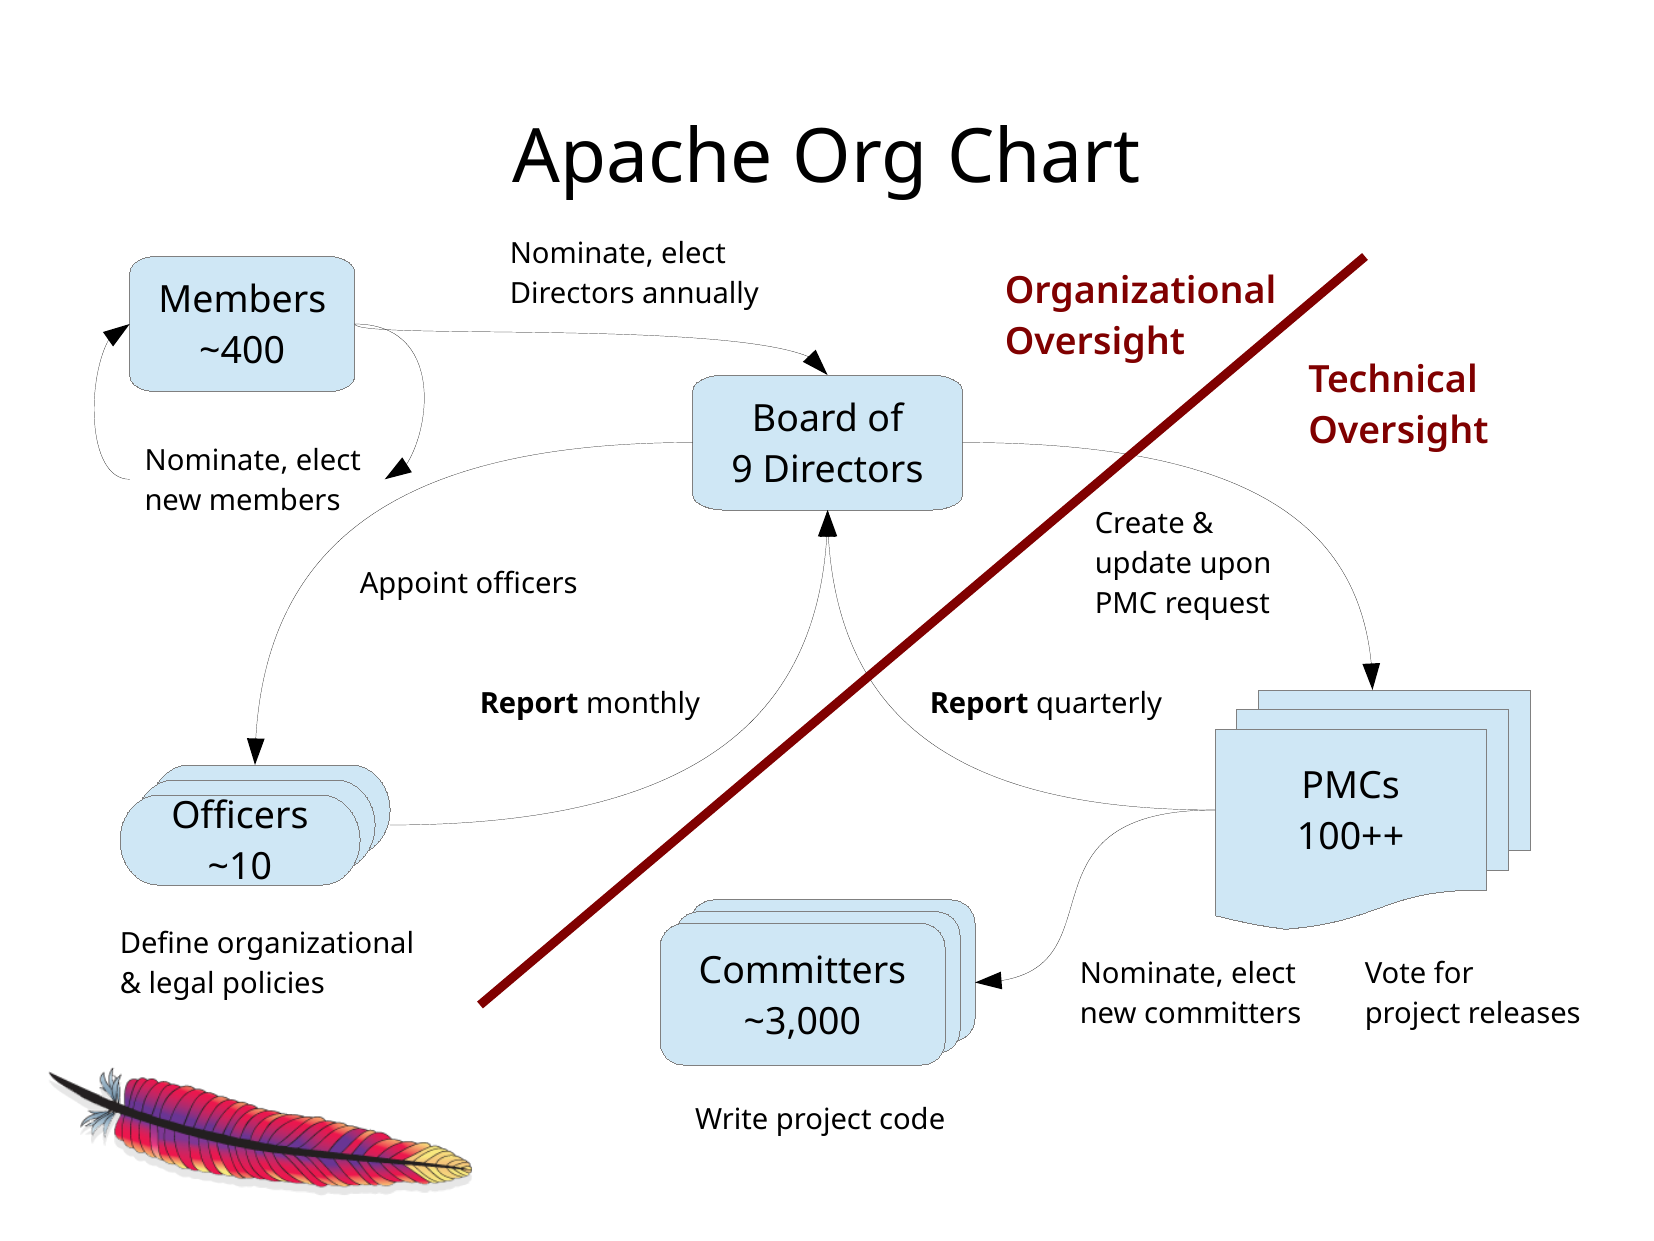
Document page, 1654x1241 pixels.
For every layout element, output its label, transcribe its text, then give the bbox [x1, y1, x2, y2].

text_box Board of 9 Directors [692, 375, 963, 511]
text_box Write project code [680, 1091, 996, 1146]
text_box Report quarterly [915, 675, 1201, 730]
text_box Nominate, elect new committers [1065, 945, 1411, 1040]
text_box Committers ~3,000 [660, 923, 946, 1066]
text_box Define organizational & legal policies [105, 915, 455, 1021]
text_box [142, 765, 391, 866]
text_box Vote for project releases [1411, 945, 1606, 1040]
text_box Nominate, elect new members [129, 432, 385, 527]
text_box Nominate, elect Directors annually [495, 225, 781, 320]
text_box Appoint officers [345, 555, 631, 610]
text_box Report monthly [465, 675, 721, 730]
picture [45, 1064, 477, 1200]
text_box PMCs 100++ [1215, 690, 1531, 930]
text_box Technical Oversight [1293, 345, 1654, 462]
text_box Create & update upon PMC request [1080, 495, 1306, 631]
text_box Officers ~10 [120, 795, 361, 886]
text_box Organizational Oversight [990, 256, 1351, 374]
text_box [677, 899, 976, 1053]
title Apache Org Chart [82, 49, 1571, 257]
text_box Members ~400 [129, 256, 355, 392]
